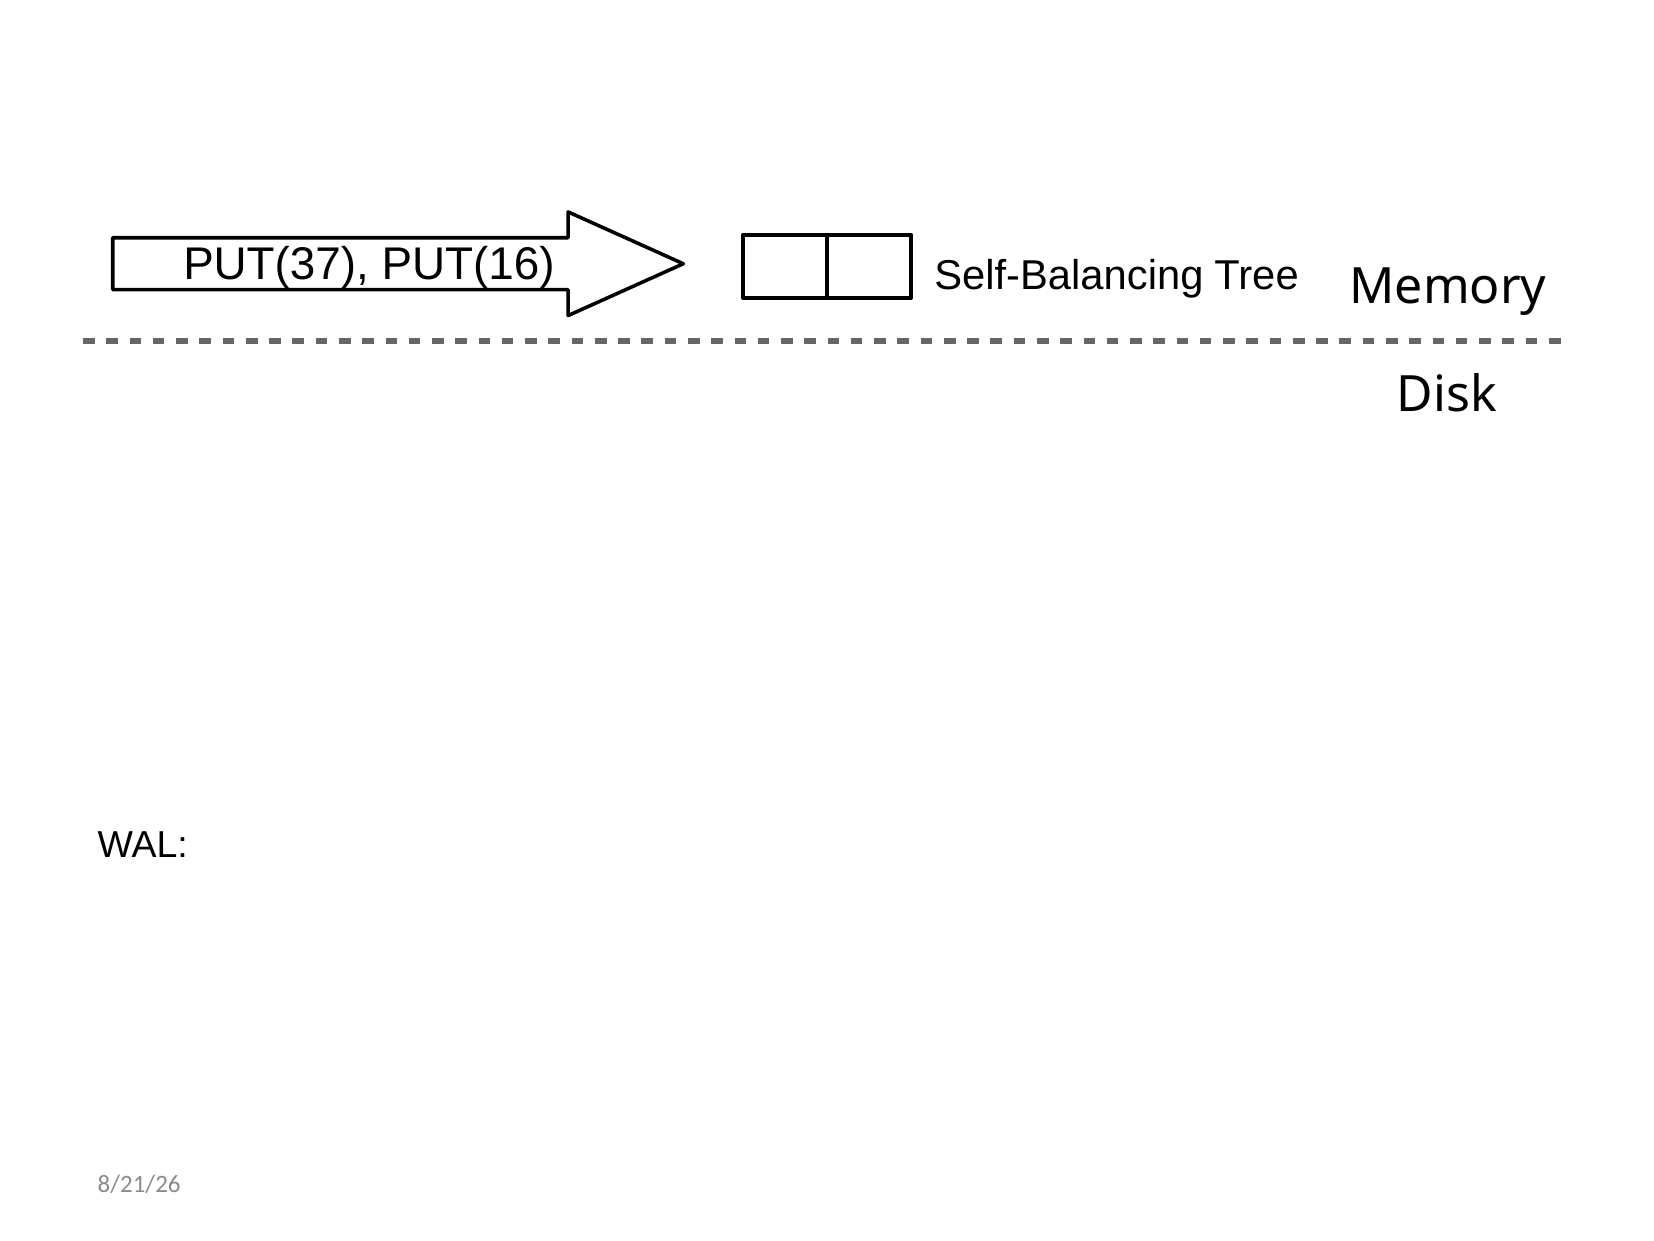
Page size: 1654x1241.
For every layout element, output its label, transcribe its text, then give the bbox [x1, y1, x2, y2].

text_box Disk [1382, 350, 1534, 452]
text_box Memory [1335, 243, 1591, 345]
text_box WAL: [83, 815, 1501, 892]
text_box Self-Balancing Tree [919, 244, 1354, 327]
text_box PUT(37), PUT(16) [112, 211, 684, 316]
